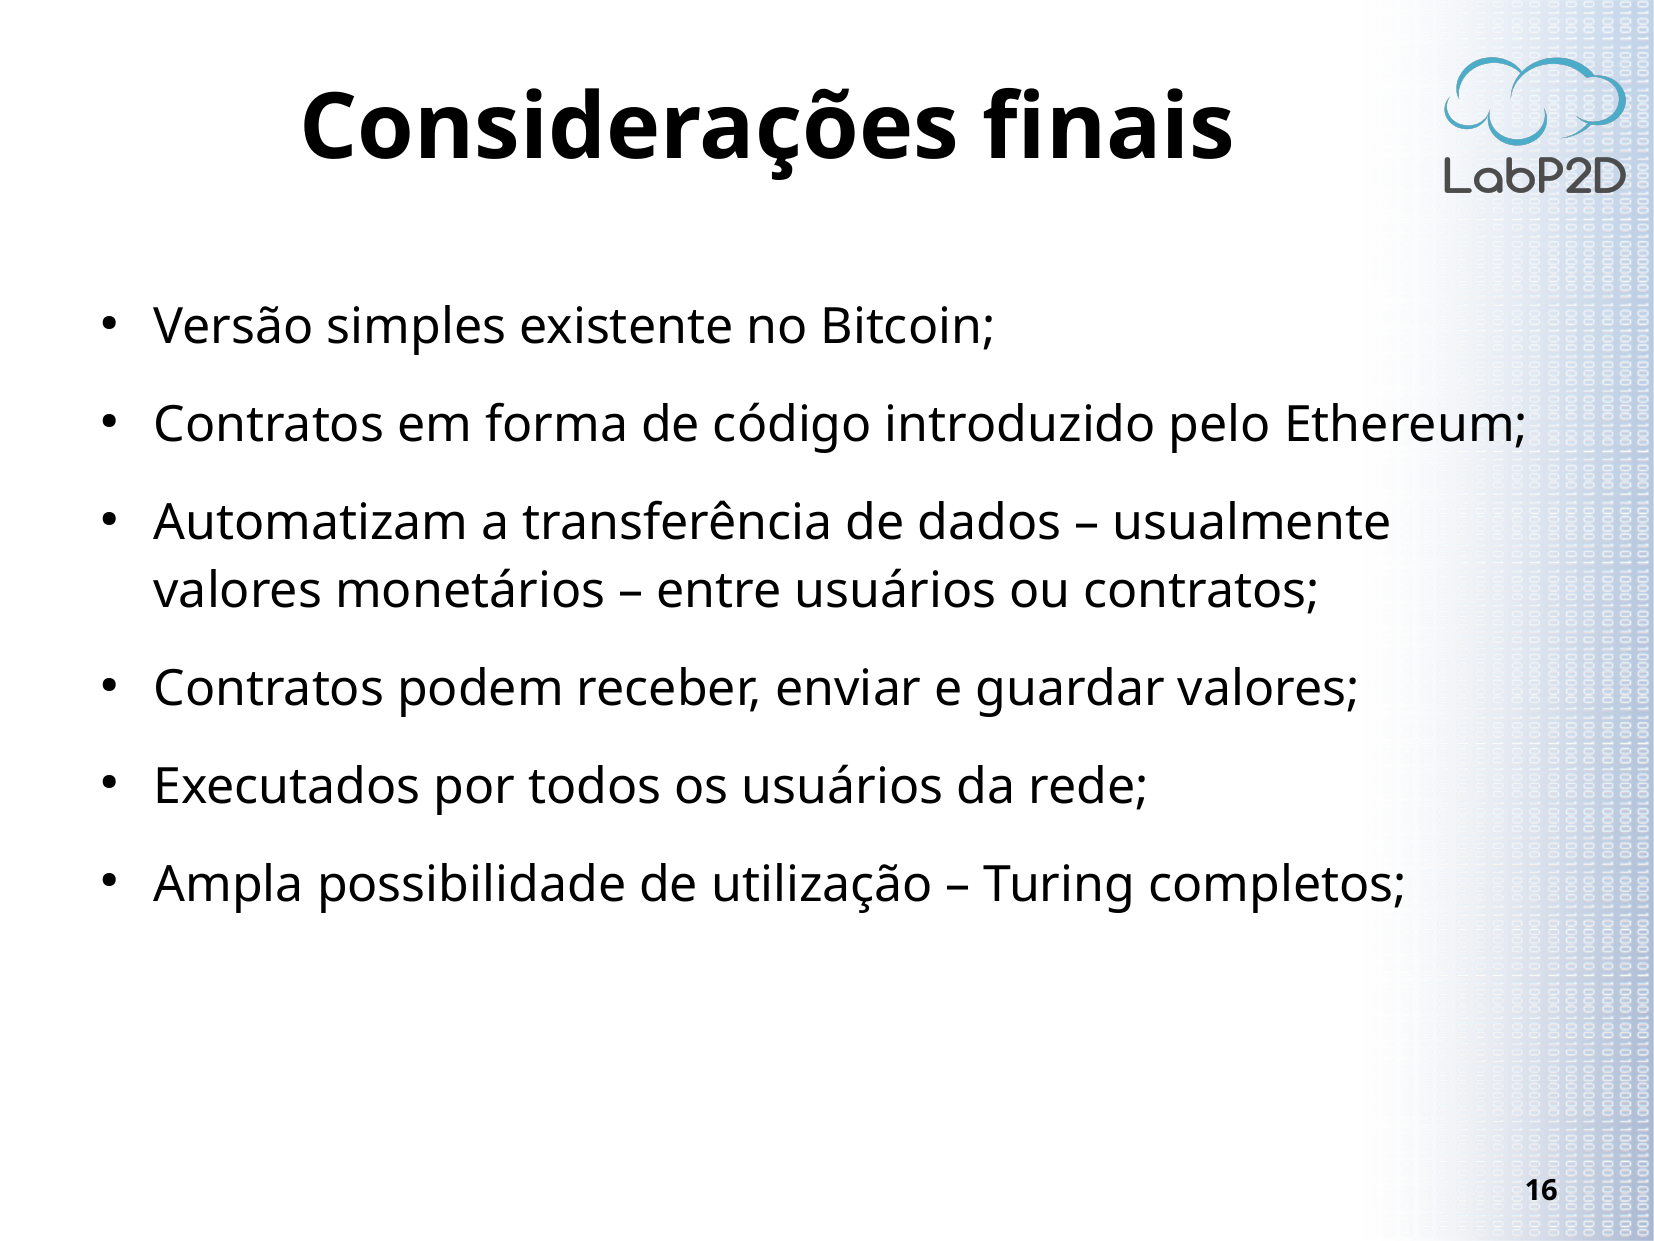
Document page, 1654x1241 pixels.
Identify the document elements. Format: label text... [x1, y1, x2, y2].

title Considerações finais [82, 16, 1453, 231]
list Versão simples existente no Bitcoin; Contratos em forma de código introduzido pelo Ethereum; Automatizam a transferência de dados – usualmente valores monetários – entre usuários ou contratos; Contratos podem receber, enviar e guardar valores; Executados por todos os usuários da rede; Ampla possibilidade de utilização – Turing completos; [82, 290, 1571, 1111]
picture [1360, 1, 1654, 1240]
